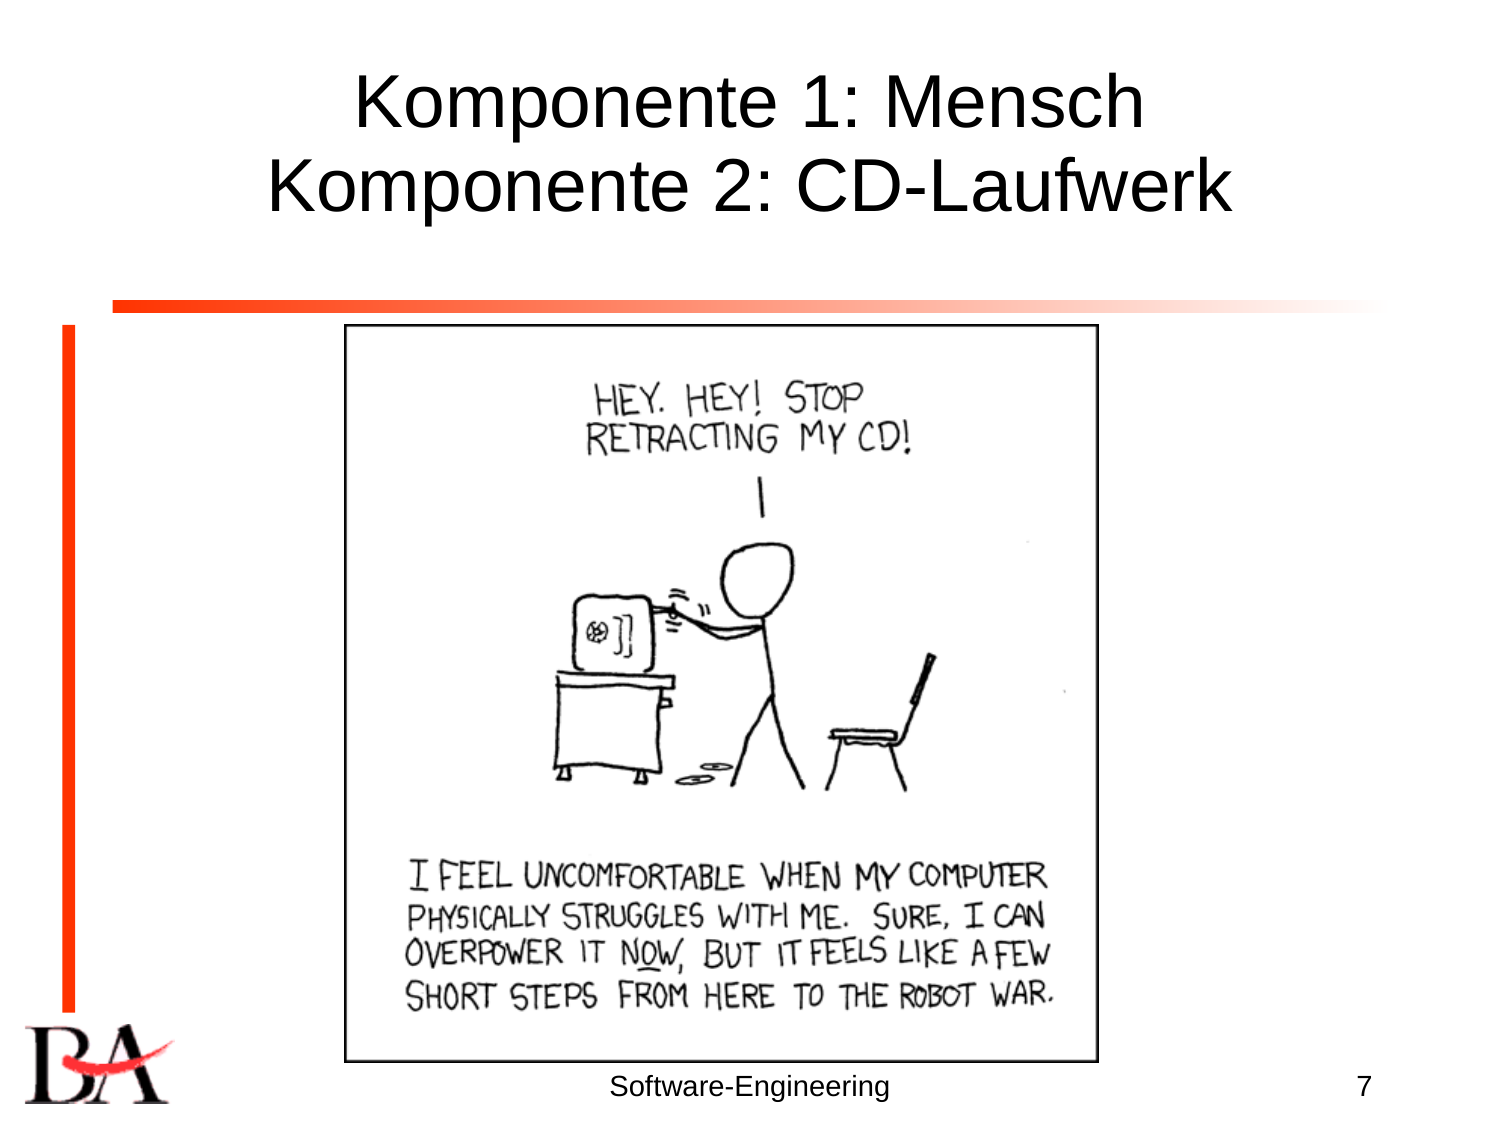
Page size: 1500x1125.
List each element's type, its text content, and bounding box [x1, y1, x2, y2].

picture [344, 324, 1099, 1063]
title Komponente 1: Mensch Komponente 2: CD-Laufwerk [112, 28, 1388, 259]
picture [24, 1024, 175, 1104]
